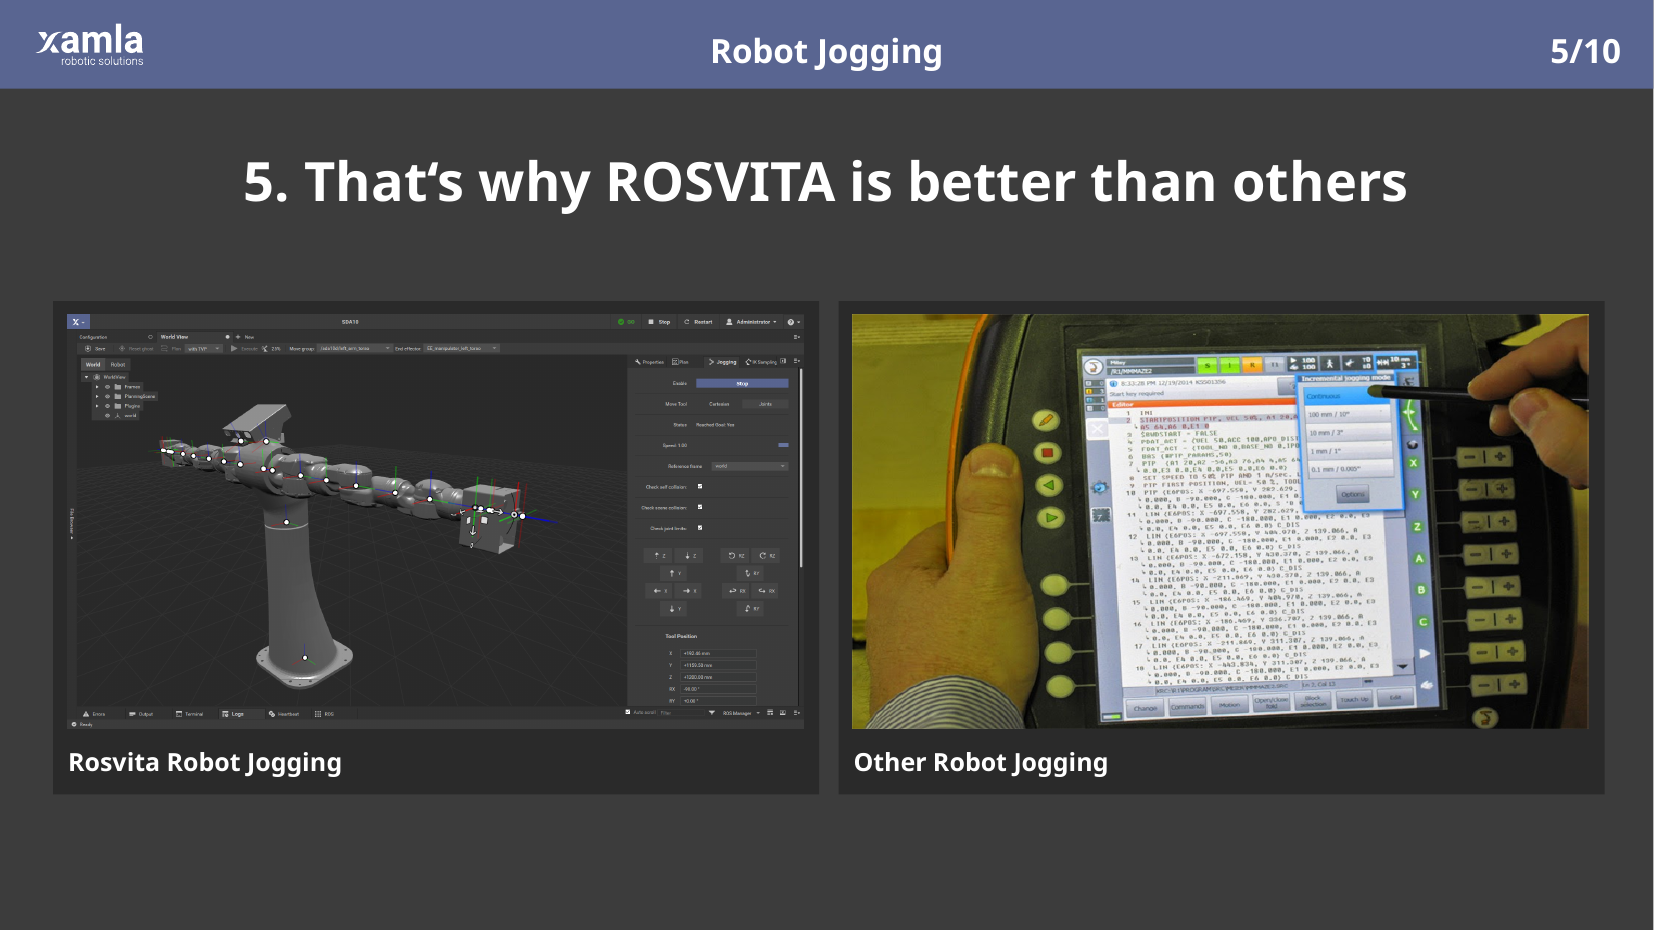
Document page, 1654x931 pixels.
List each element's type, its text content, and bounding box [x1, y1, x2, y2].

picture [67, 314, 804, 729]
text_box Rosvita Robot Jogging [53, 737, 804, 782]
text_box [53, 301, 820, 795]
text_box [0, 0, 1654, 89]
text_box Other Robot Jogging [838, 737, 1589, 782]
text_box Robot Jogging [296, 20, 1357, 75]
text_box 5. That‘s why ROSVITA is better than others [188, 135, 1465, 215]
text_box 5/10 [1511, 20, 1636, 75]
picture [852, 314, 1589, 729]
text_box [838, 301, 1605, 795]
picture [35, 23, 143, 65]
